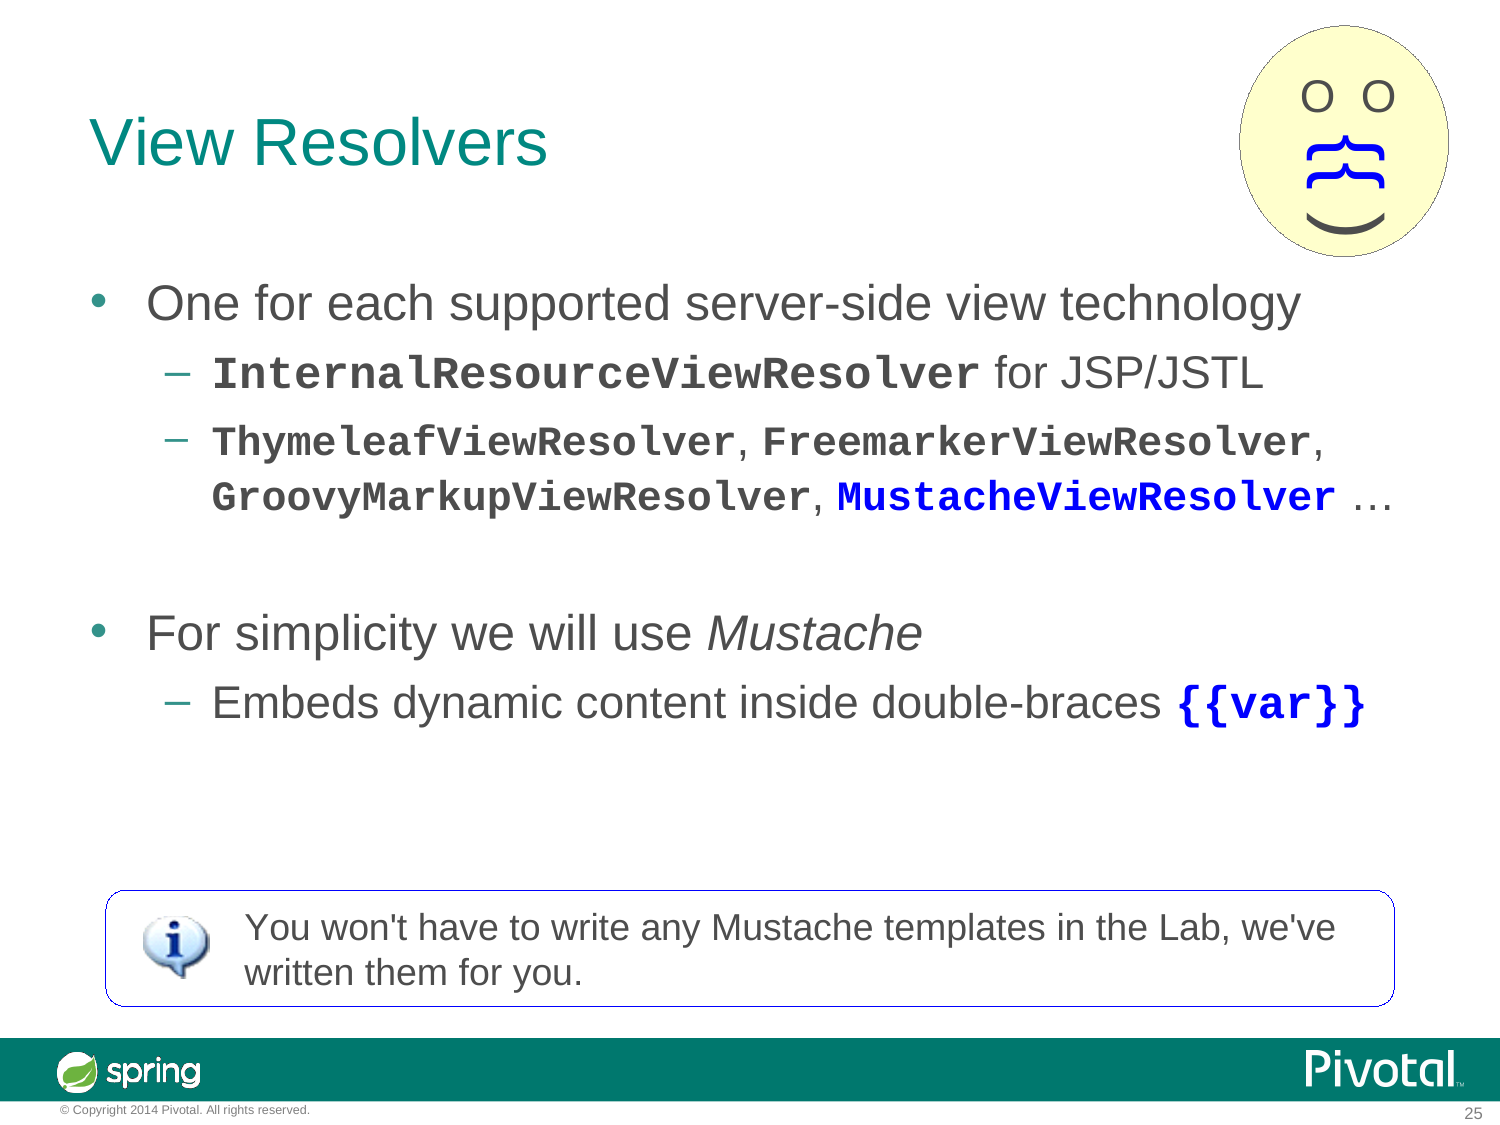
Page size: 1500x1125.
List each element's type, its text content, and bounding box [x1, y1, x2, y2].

text_box [1280, 233, 1300, 246]
picture [32, 1041, 210, 1103]
text_box O O [1285, 59, 1412, 129]
text_box [1426, 69, 1449, 213]
text_box [1286, 25, 1402, 45]
picture [143, 916, 210, 979]
text_box You won't have to write any Mustache templates in the Lab, we've written them for you. [105, 890, 1395, 1007]
list One for each supported server-side view technology InternalResourceViewResolver for JSP/JSTL ThymeleafViewResolver, FreemarkerViewResolver, GroovyMarkupViewResolver, MustacheViewResolver … For simplicity we will use Mustache Embeds dynamic content inside double-braces {{var}} [75, 262, 1426, 931]
text_box {{ ) [1300, 119, 1415, 257]
picture [1306, 1050, 1464, 1087]
title View Resolvers [75, 45, 1426, 233]
